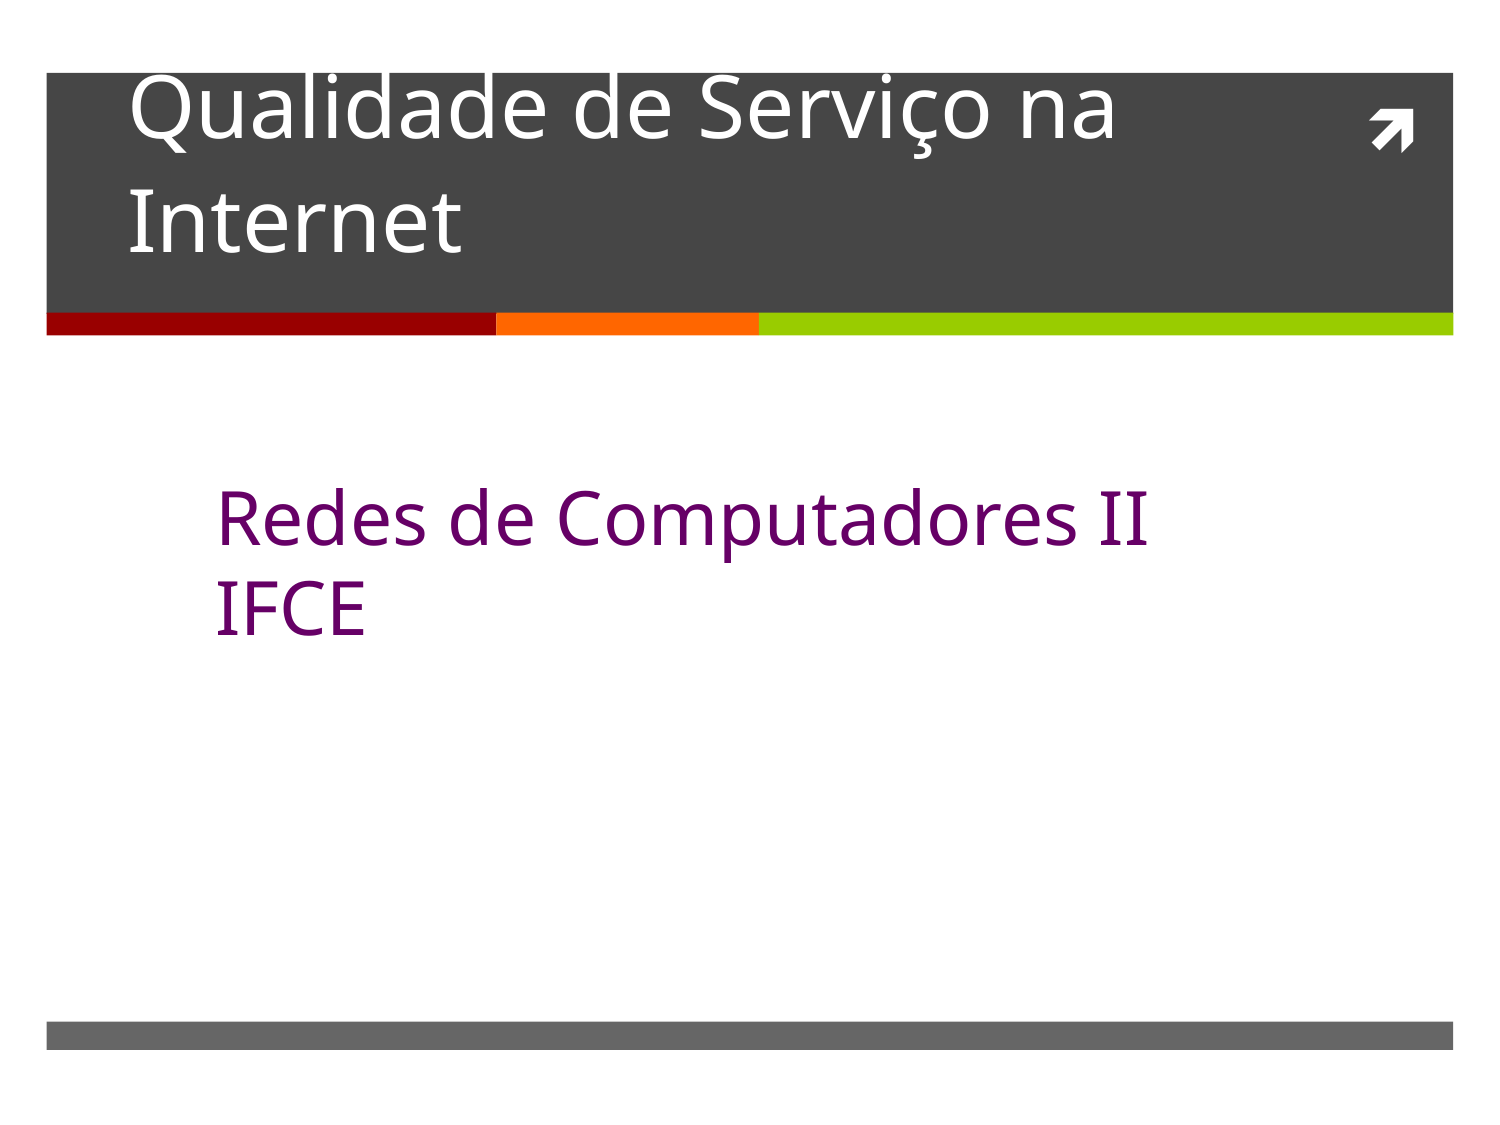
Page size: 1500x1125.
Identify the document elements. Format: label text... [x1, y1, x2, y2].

subtitle Redes de Computadores II IFCE [200, 462, 1250, 750]
title Qualidade de Serviço na Internet [112, 90, 1388, 278]
